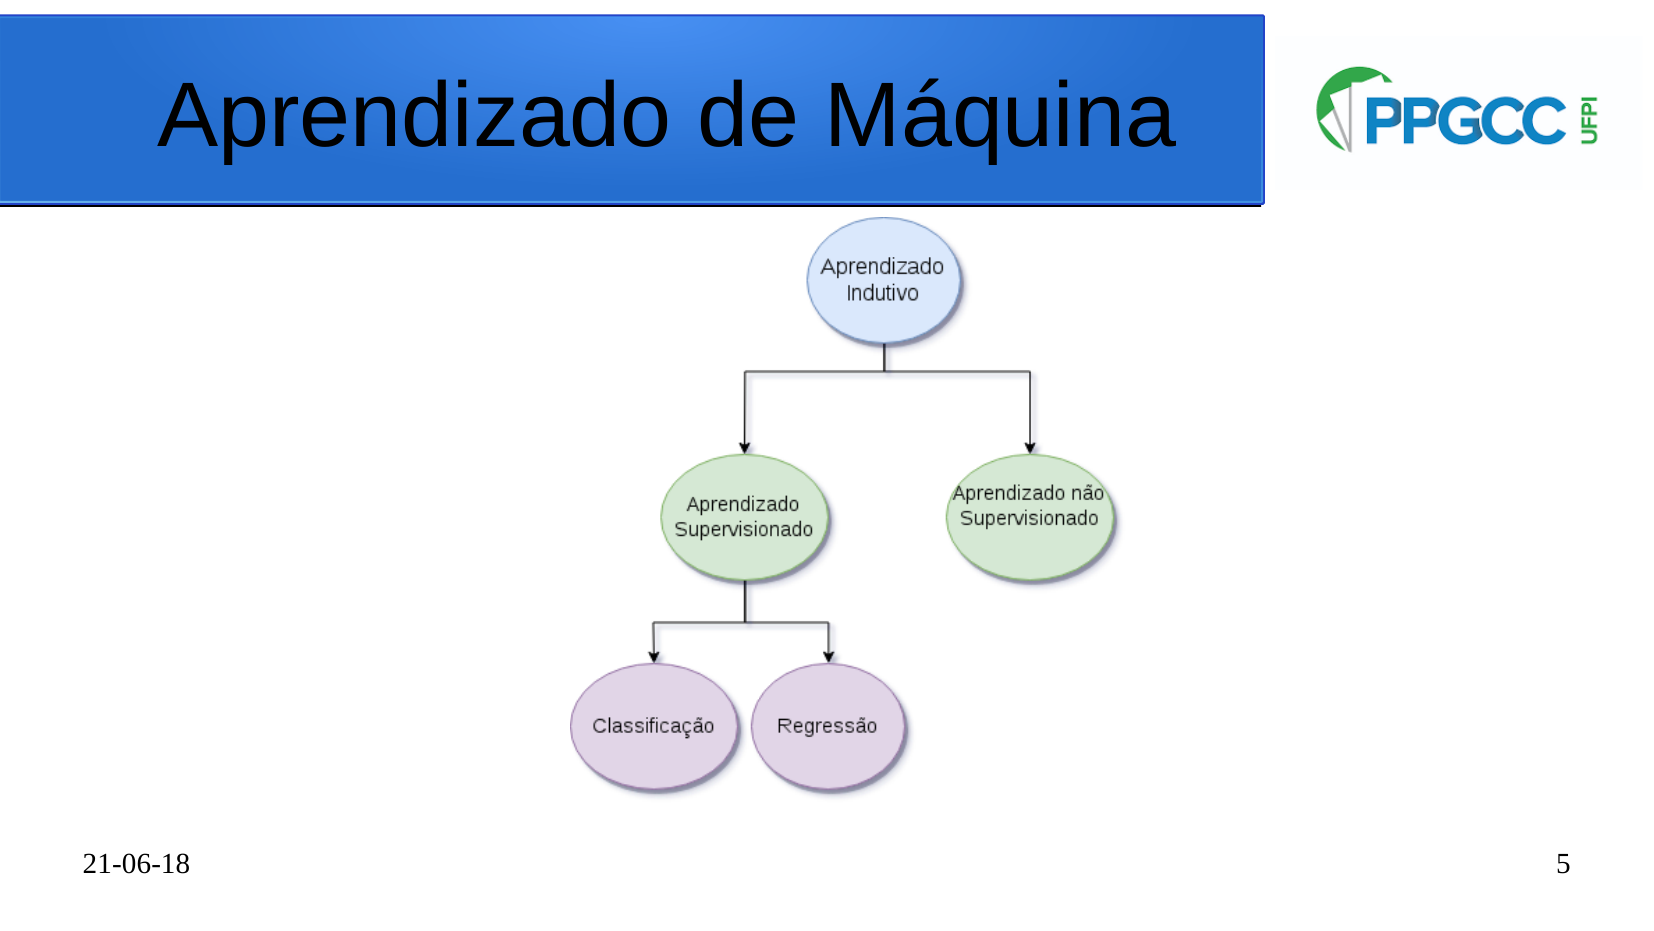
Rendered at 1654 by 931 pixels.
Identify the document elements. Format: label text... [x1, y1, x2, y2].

picture [570, 217, 1127, 804]
title Aprendizado de Máquina [82, 37, 1252, 193]
picture [1275, 36, 1643, 190]
